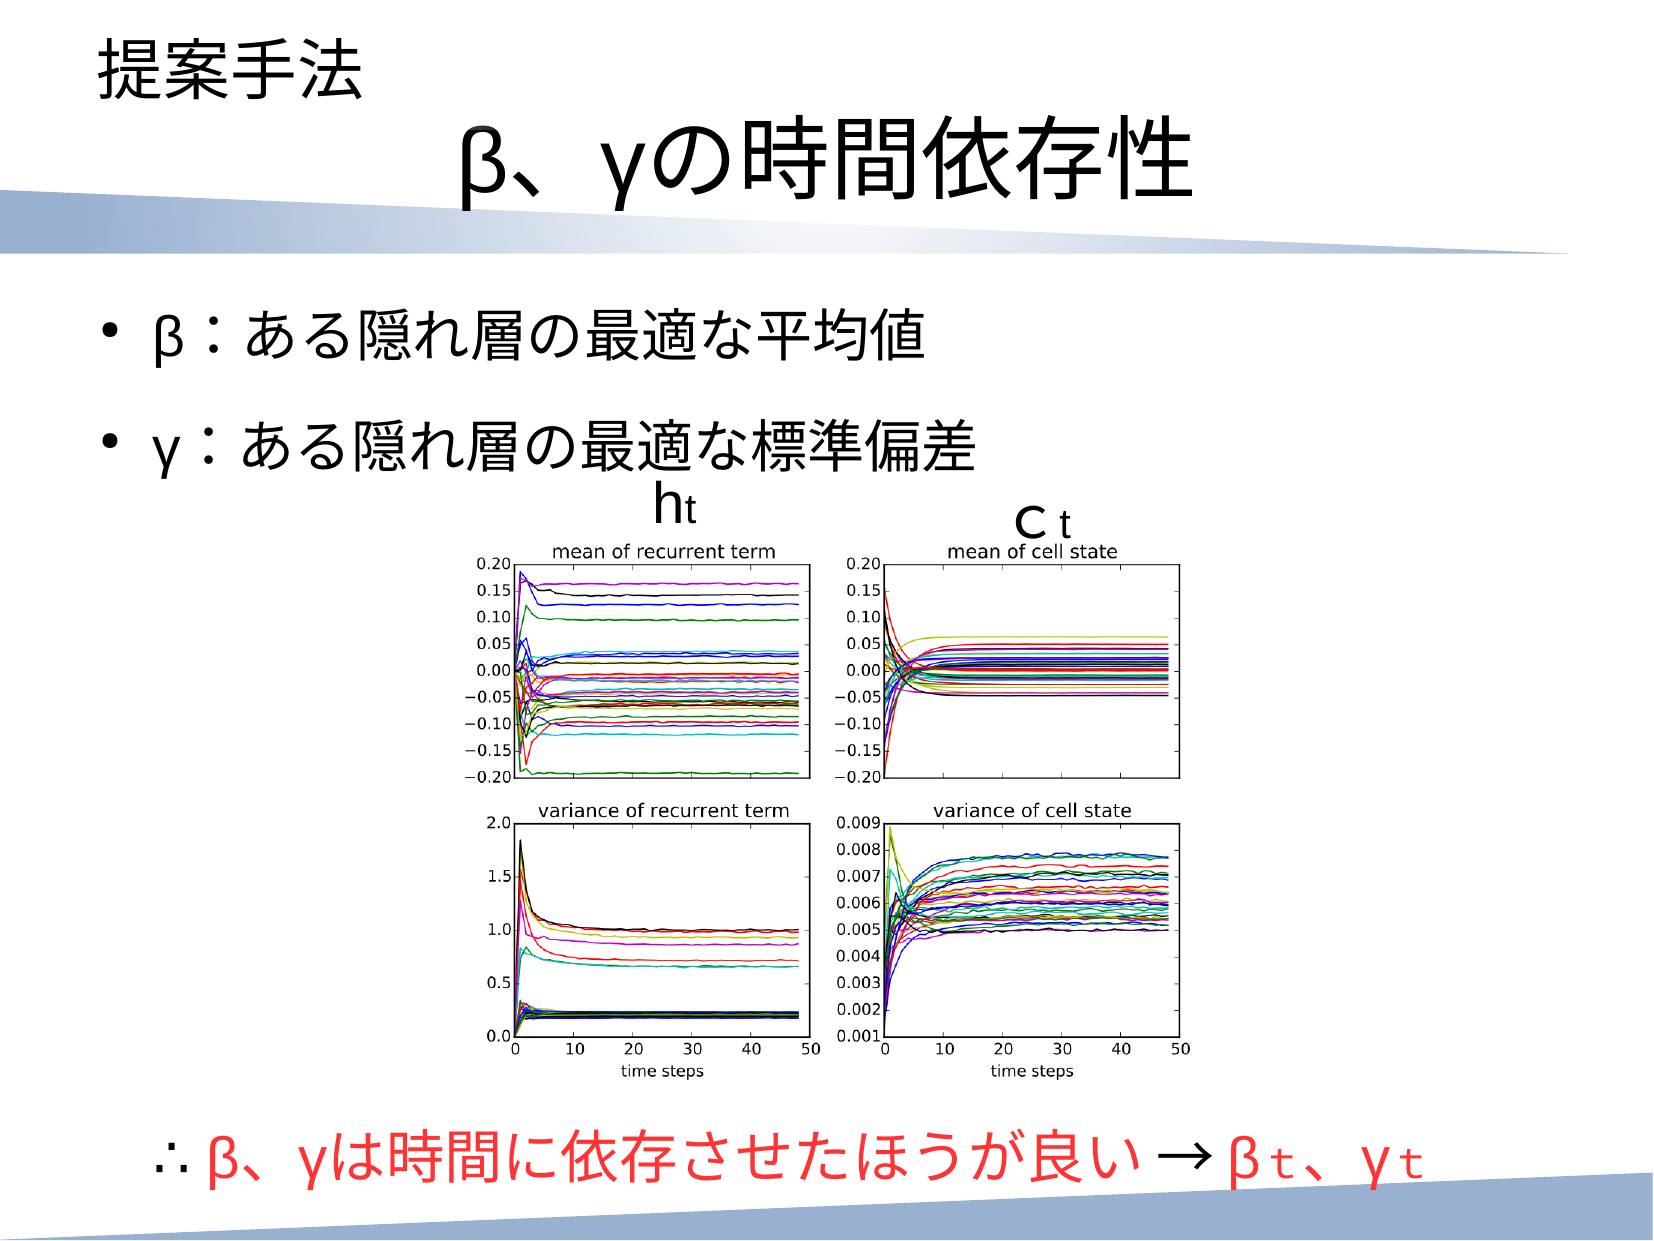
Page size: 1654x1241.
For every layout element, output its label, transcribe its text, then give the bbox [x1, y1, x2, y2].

text_box ｃt [986, 463, 1060, 539]
list β：ある隠れ層の最適な平均値 γ：ある隠れ層の最適な標準偏差 [82, 290, 1571, 485]
title 提案手法 [0, 0, 544, 130]
text_box ht [637, 463, 712, 544]
list ∴ β、γは時間に依存させたほうが良い → βｔ、γｔ [82, 1111, 1571, 1199]
picture [425, 513, 1216, 1081]
title β、γの時間依存性 [82, 49, 1571, 257]
